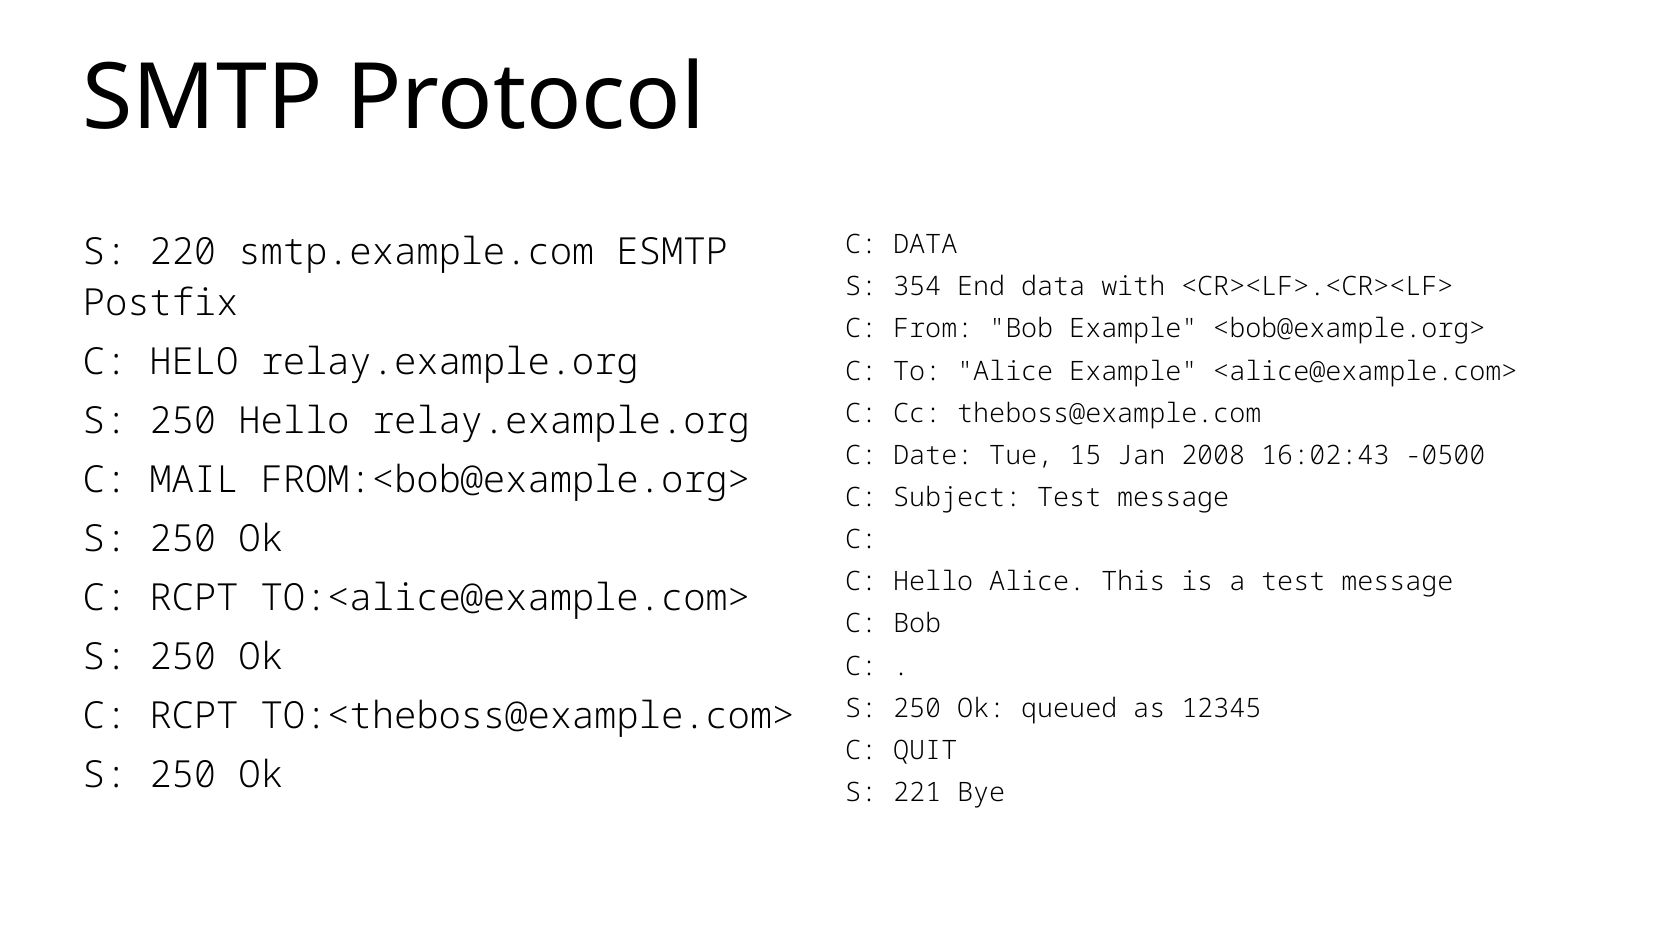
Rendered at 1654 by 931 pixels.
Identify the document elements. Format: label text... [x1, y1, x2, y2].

list S: 220 smtp.example.com ESMTP Postfix C: HELO relay.example.org S: 250 Hello relay.example.org C: MAIL FROM:<bob@example.org> S: 250 Ok C: RCPT TO:<alice@example.com> S: 250 Ok C: RCPT TO:<theboss@example.com> S: 250 Ok [82, 224, 809, 825]
list C: DATA S: 354 End data with <CR><LF>.<CR><LF> C: From: "Bob Example" <bob@example.org> C: To: "Alice Example" <alice@example.com> C: Cc: theboss@example.com C: Date: Tue, 15 Jan 2008 16:02:43 -0500 C: Subject: Test message C: C: Hello Alice. This is a test message C: Bob C: . S: 250 Ok: queued as 12345 C: QUIT S: 221 Bye [845, 224, 1572, 825]
title SMTP Protocol [82, 37, 1571, 150]
